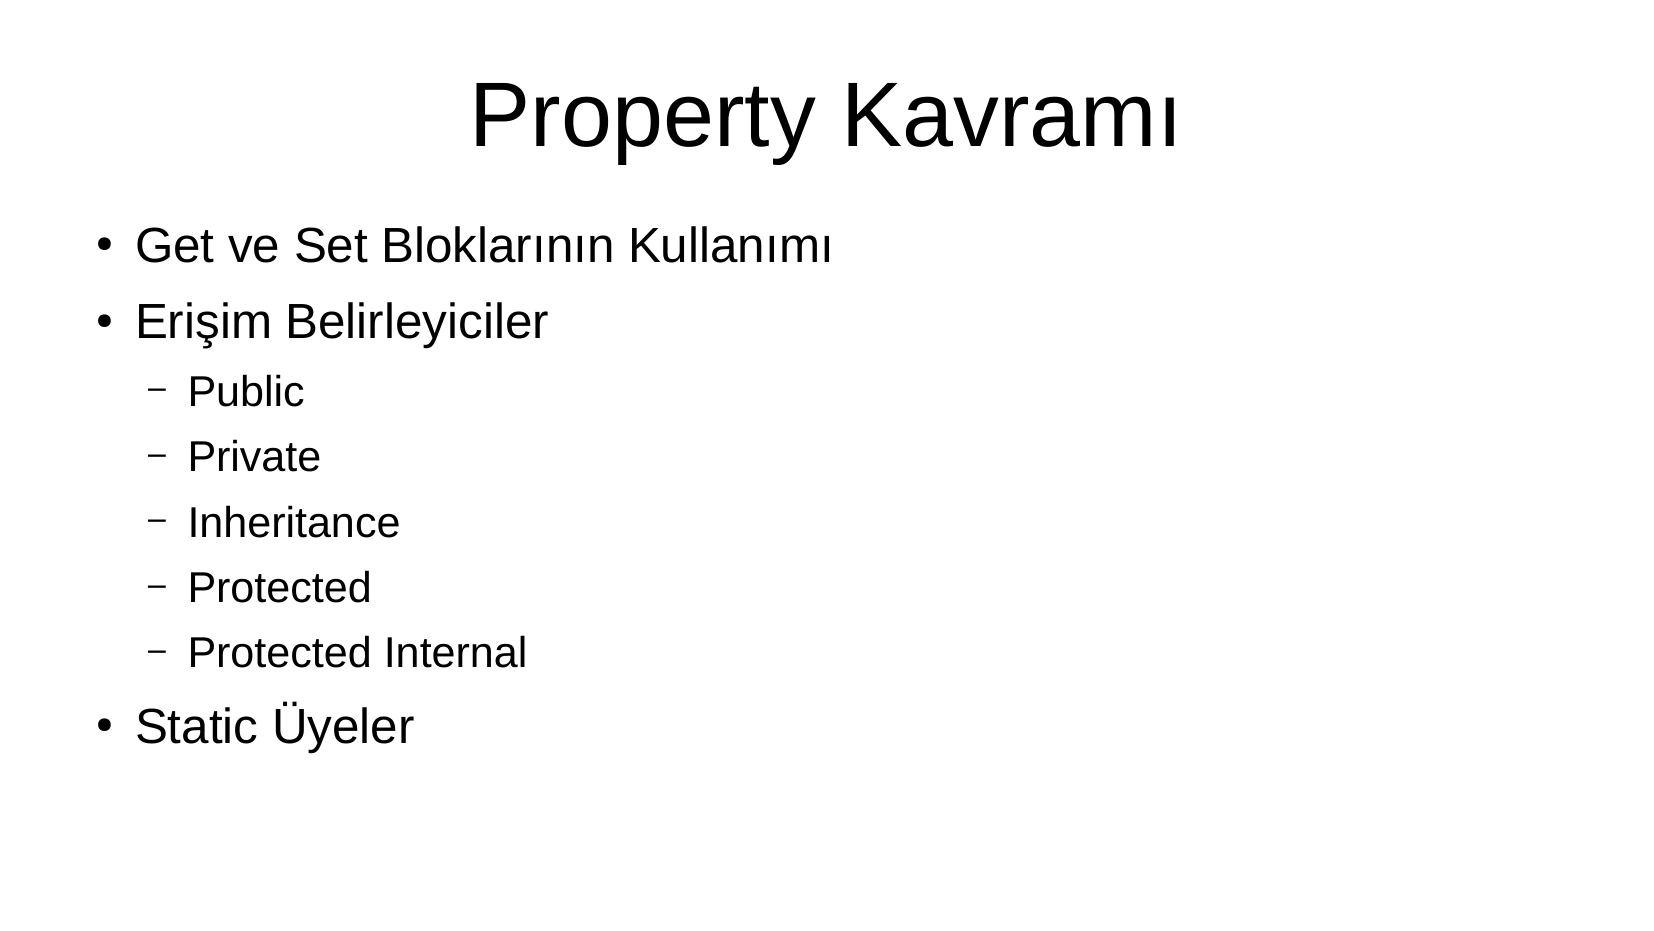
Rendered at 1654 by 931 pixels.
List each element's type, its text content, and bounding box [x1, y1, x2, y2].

title Property Kavramı [82, 37, 1571, 193]
list Get ve Set Bloklarının Kullanımı Erişim Belirleyiciler Public Private Inheritance Protected Protected Internal Static Üyeler [82, 217, 1571, 758]
